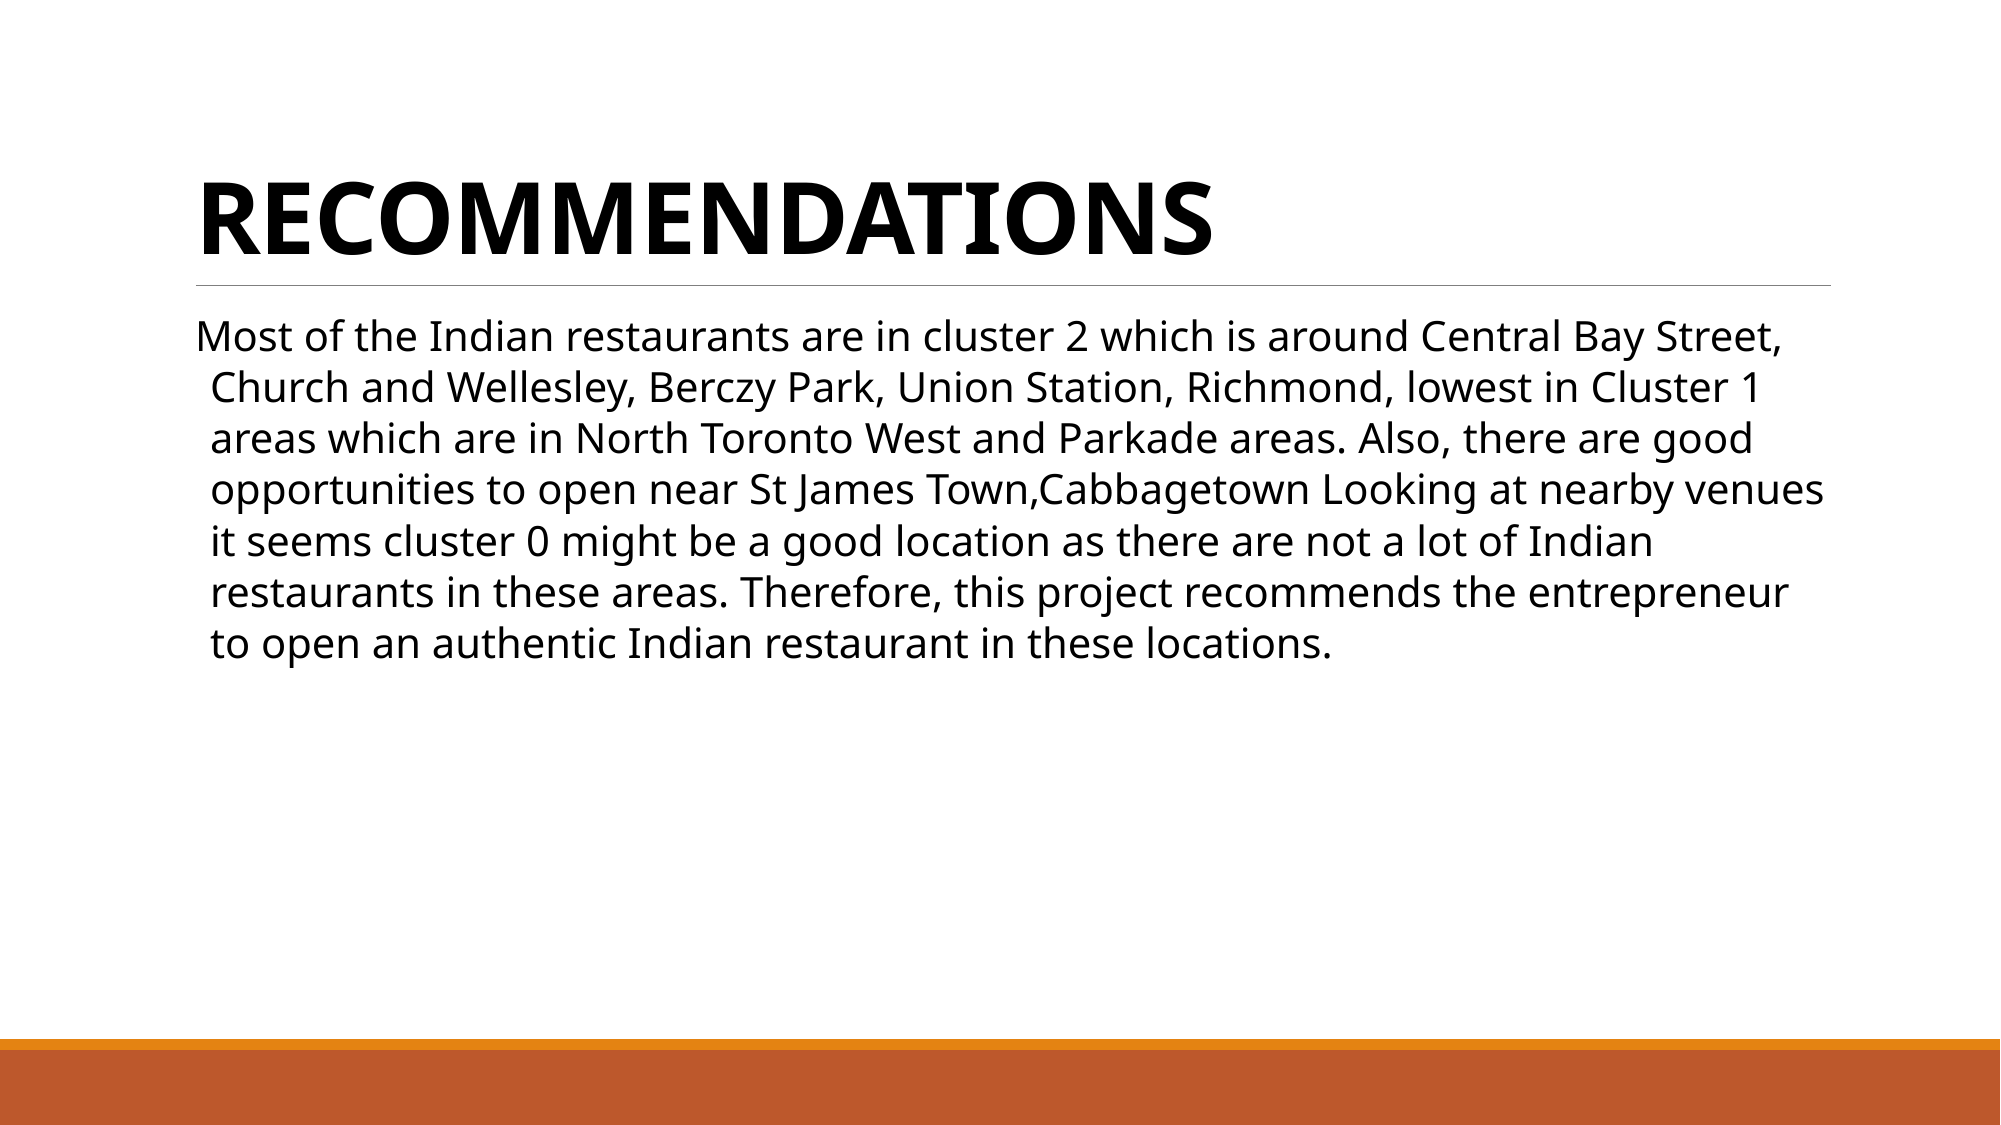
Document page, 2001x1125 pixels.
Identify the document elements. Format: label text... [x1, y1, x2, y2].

title RECOMMENDATIONS [180, 47, 1831, 286]
list Most of the Indian restaurants are in cluster 2 which is around Central Bay Street, Church and Wellesley, Berczy Park, Union Station, Richmond, lowest in Cluster 1 areas which are in North Toronto West and Parkade areas. Also, there are good opportunities to open near St James Town,Cabbagetown Looking at nearby venues it seems cluster 0 might be a good location as there are not a lot of Indian restaurants in these areas. Therefore, this project recommends the entrepreneur to open an authentic Indian restaurant in these locations. [180, 302, 1831, 963]
